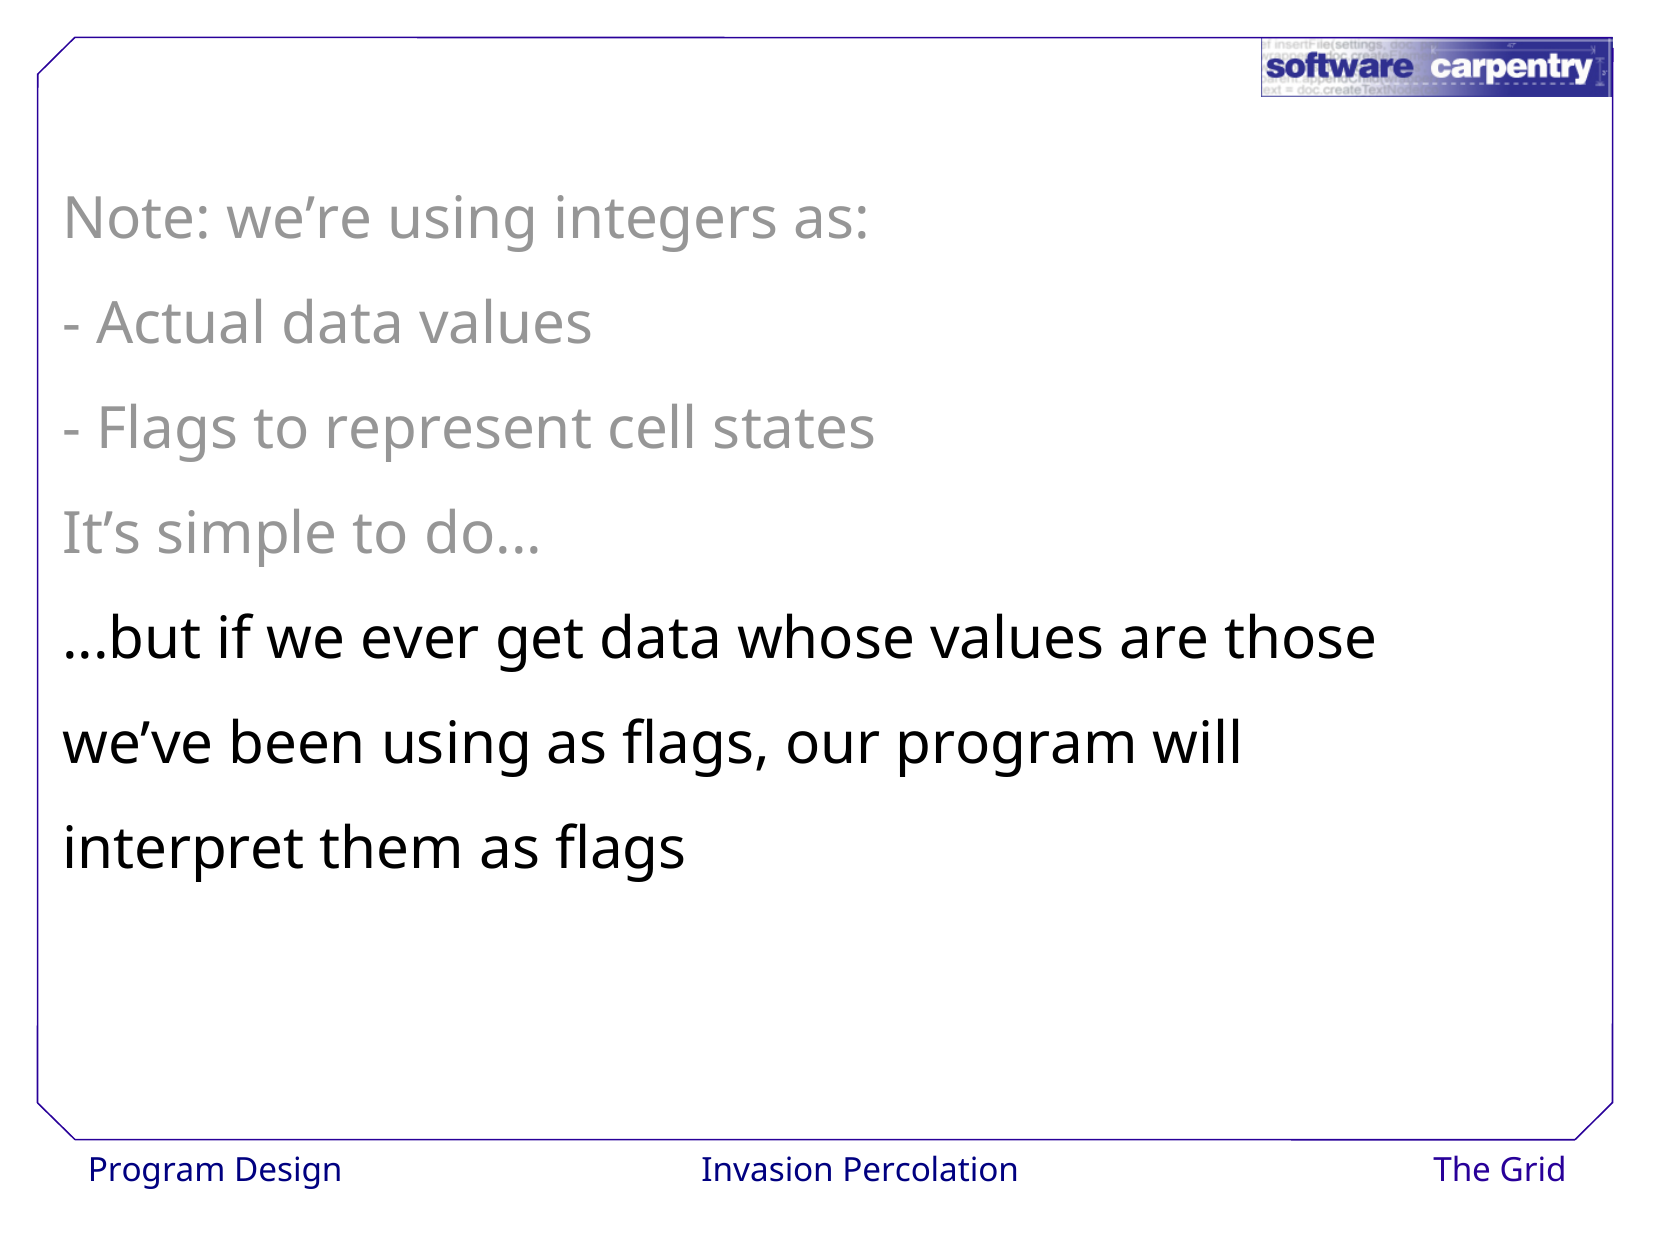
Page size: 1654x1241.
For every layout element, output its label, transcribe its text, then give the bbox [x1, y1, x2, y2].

picture [1261, 39, 1613, 97]
text_box Note: we’re using integers as: - Actual data values - Flags to represent cell states It’s simple to do... ...but if we ever get data whose values are those we’ve been using as flags, our program will interpret them as flags [47, 138, 1543, 889]
